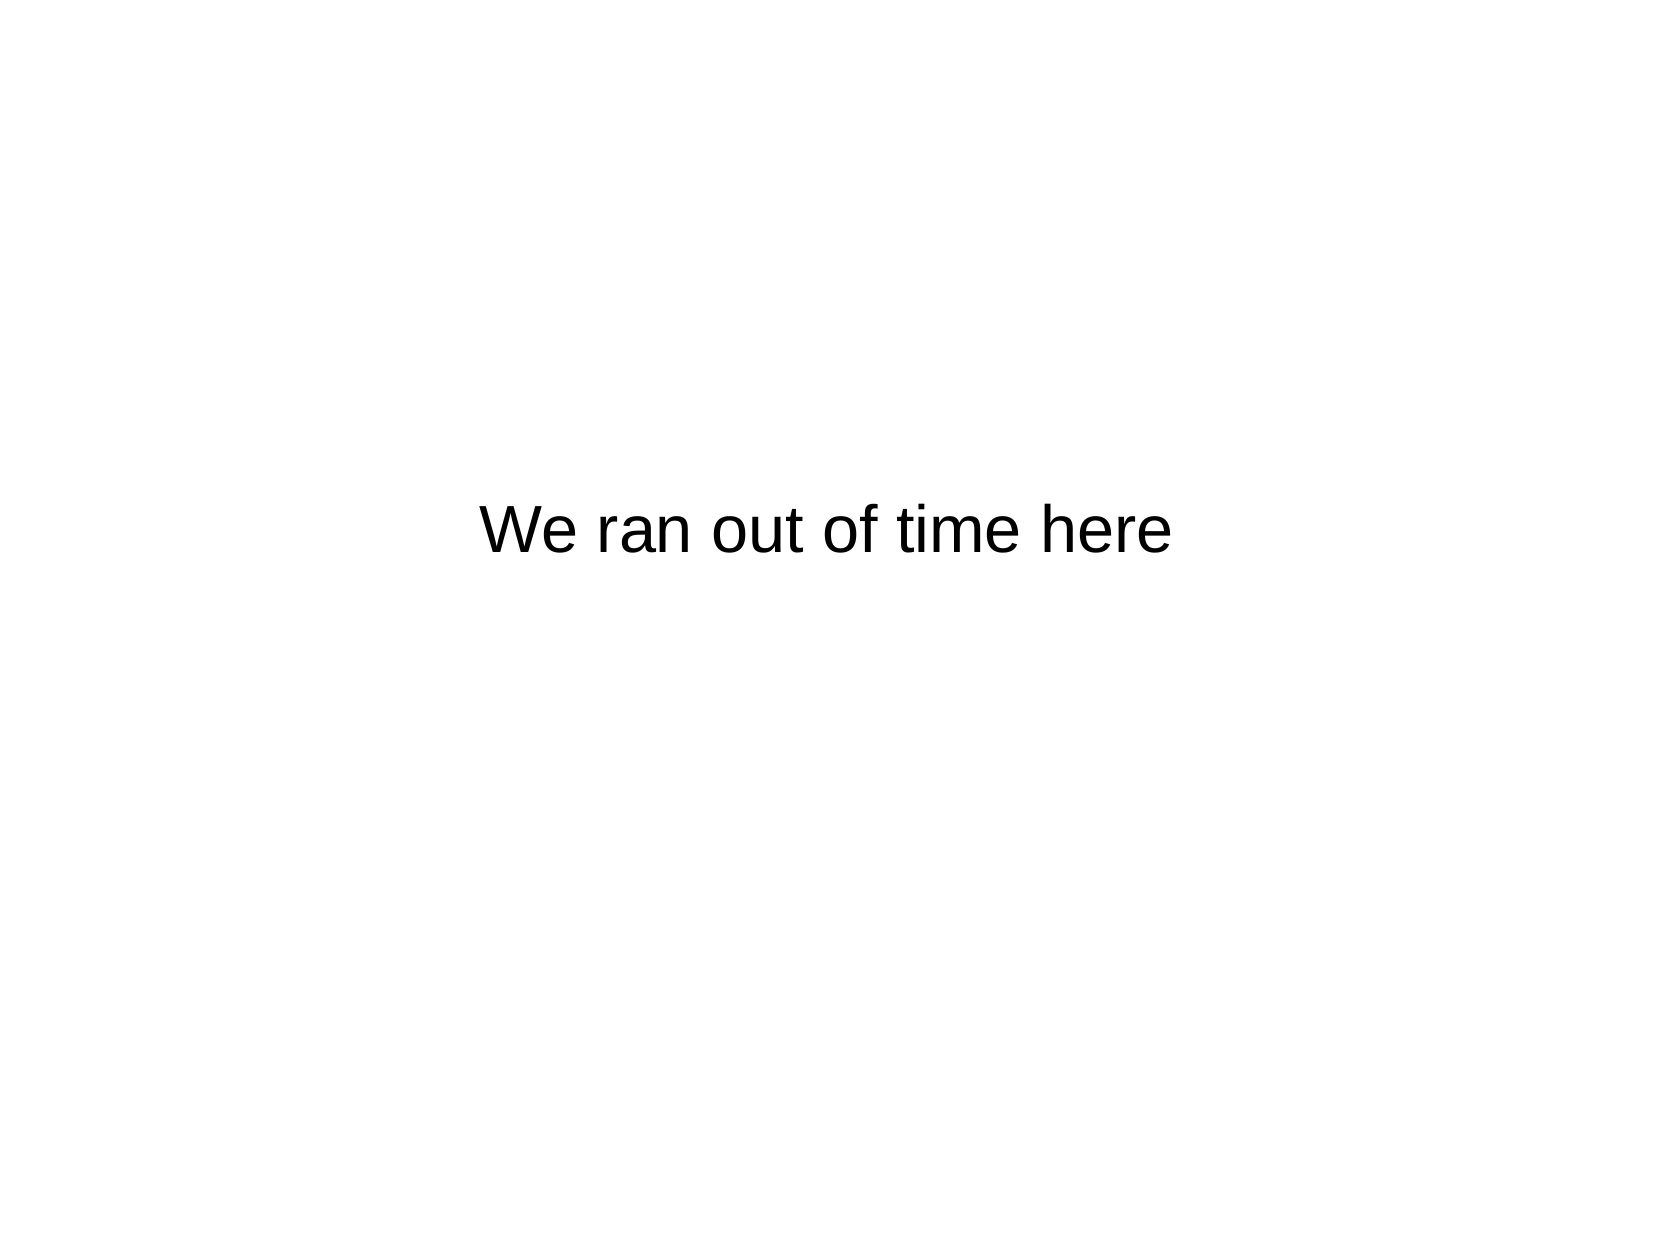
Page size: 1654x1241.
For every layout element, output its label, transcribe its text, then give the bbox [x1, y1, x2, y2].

subtitle We ran out of time here [82, 49, 1571, 1010]
